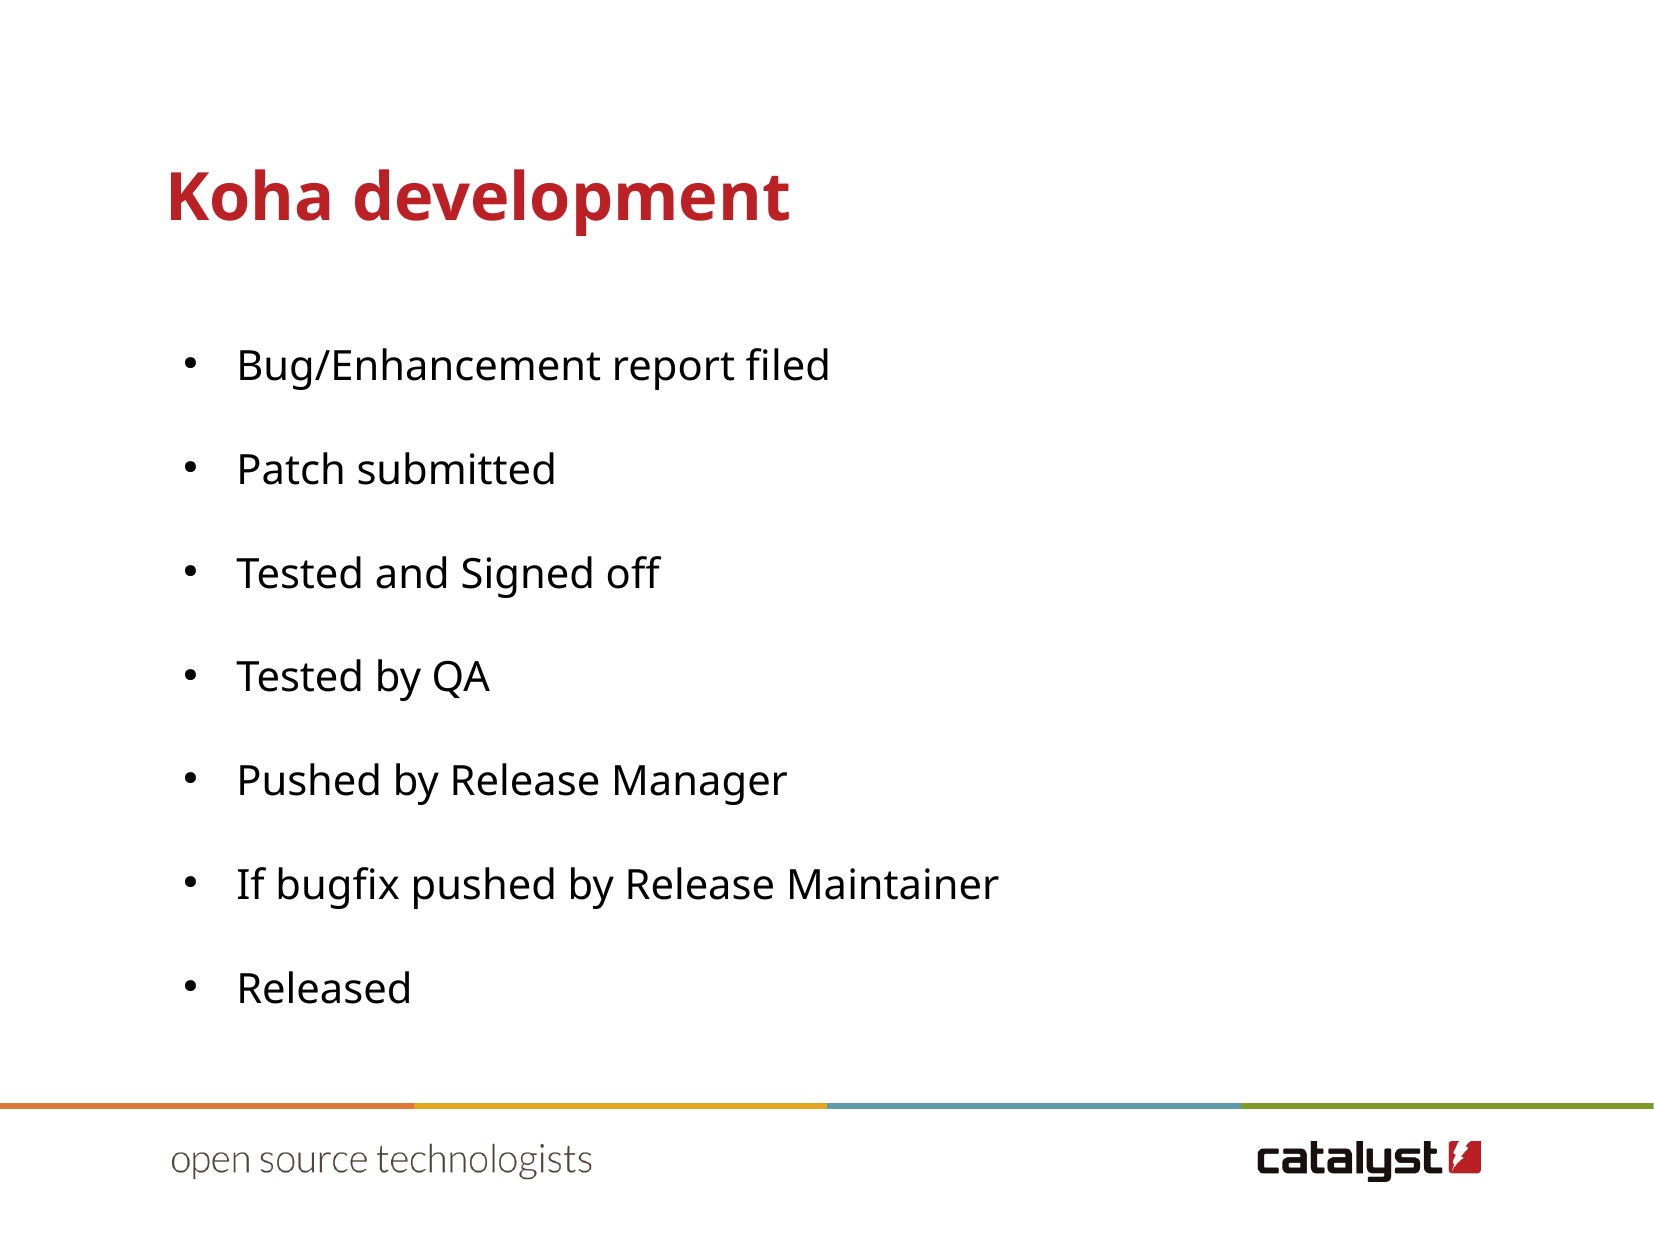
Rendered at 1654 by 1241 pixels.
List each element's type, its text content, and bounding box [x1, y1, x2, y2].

list Bug/Enhancement report filed Patch submitted Tested and Signed off Tested by QA Pushed by Release Manager If bugfix pushed by Release Maintainer Released [165, 307, 1489, 1027]
title Koha development [165, 90, 1489, 298]
picture [0, 1103, 1654, 1182]
